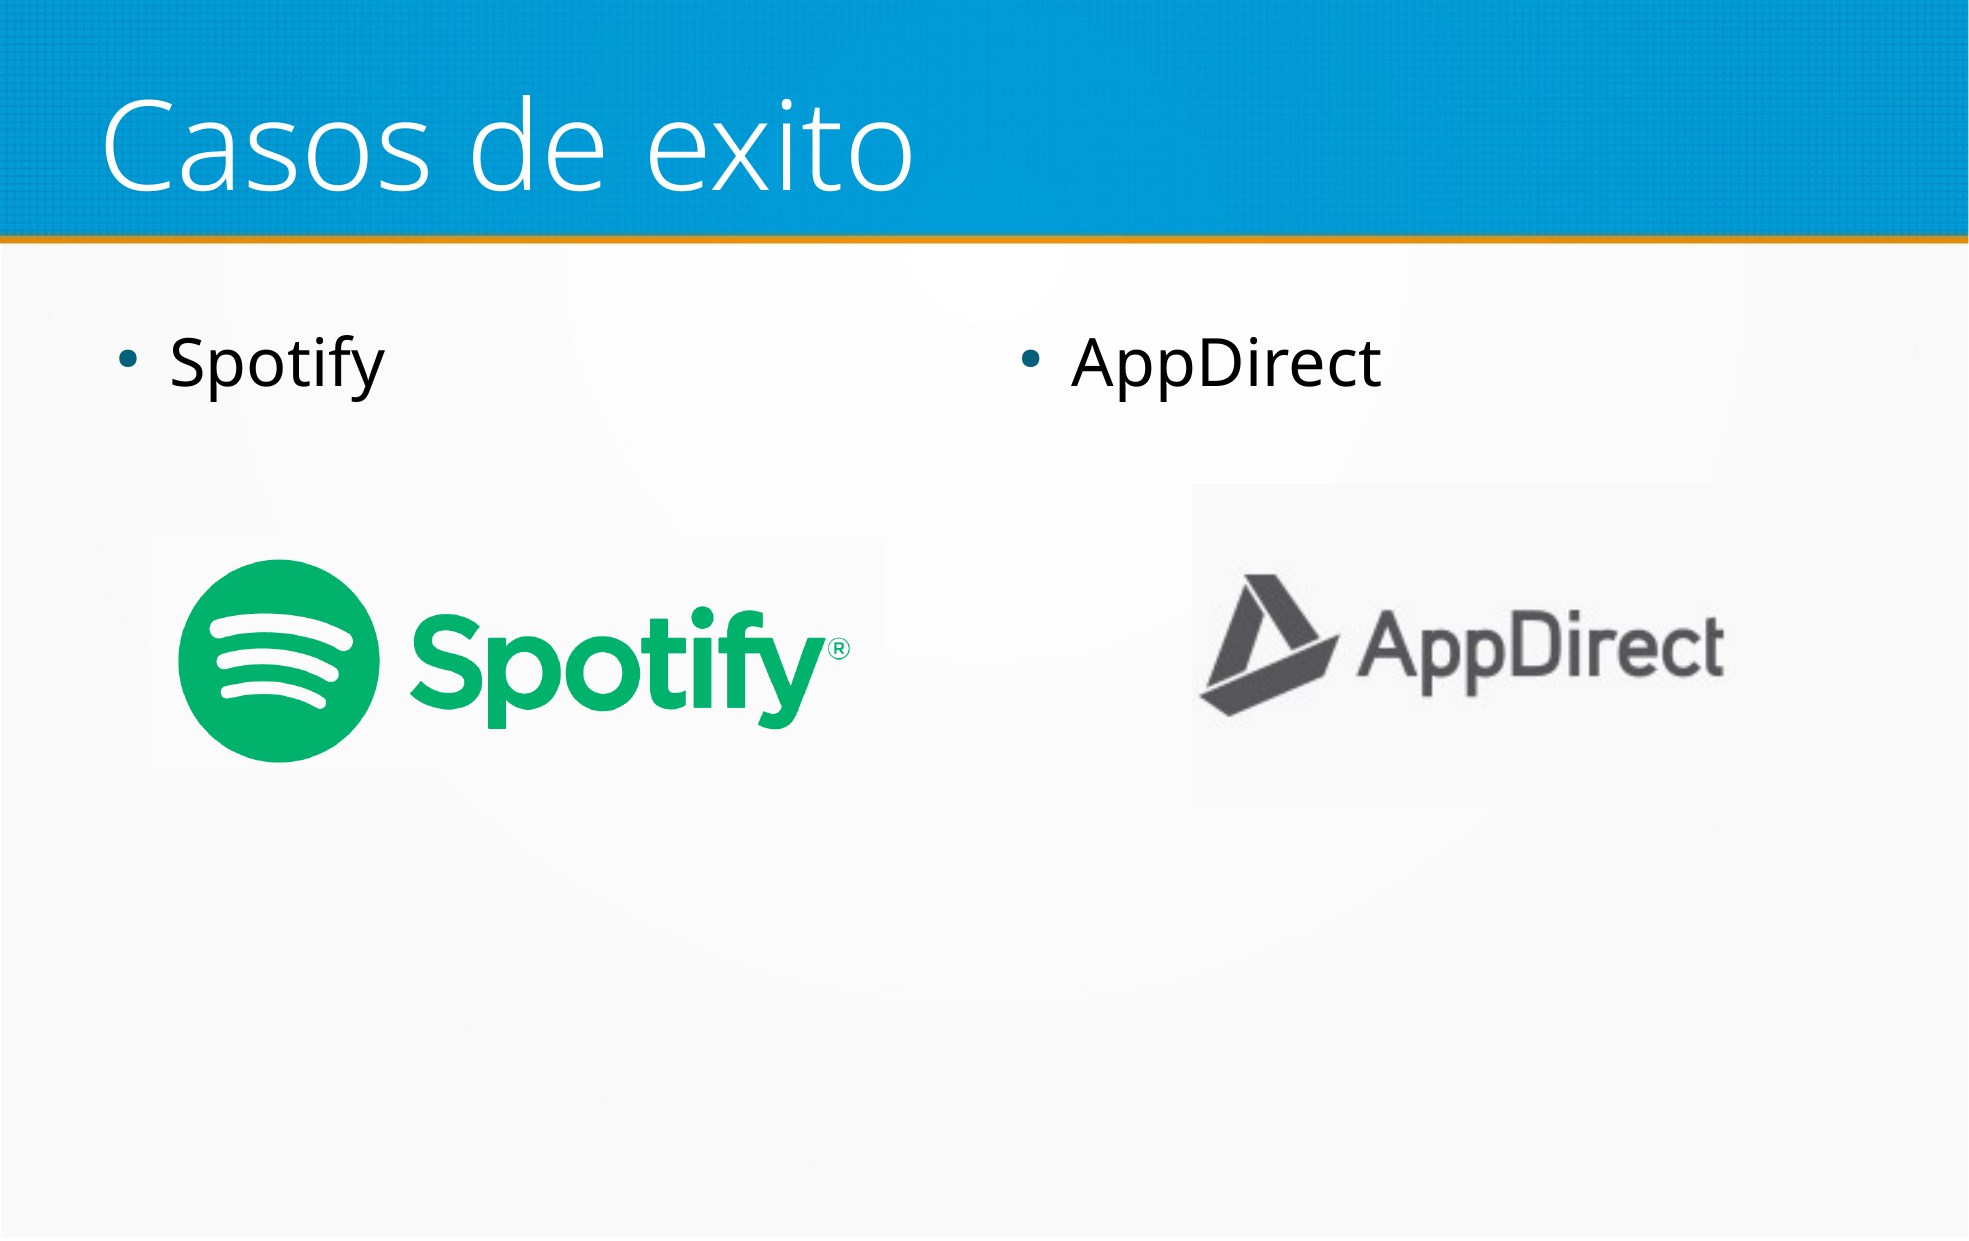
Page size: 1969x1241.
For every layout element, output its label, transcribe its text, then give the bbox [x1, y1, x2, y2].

title Casos de exito [98, 19, 1870, 227]
list AppDirect [1001, 315, 1861, 1081]
list Spotify [98, 315, 958, 1081]
picture [0, 233, 1969, 1241]
